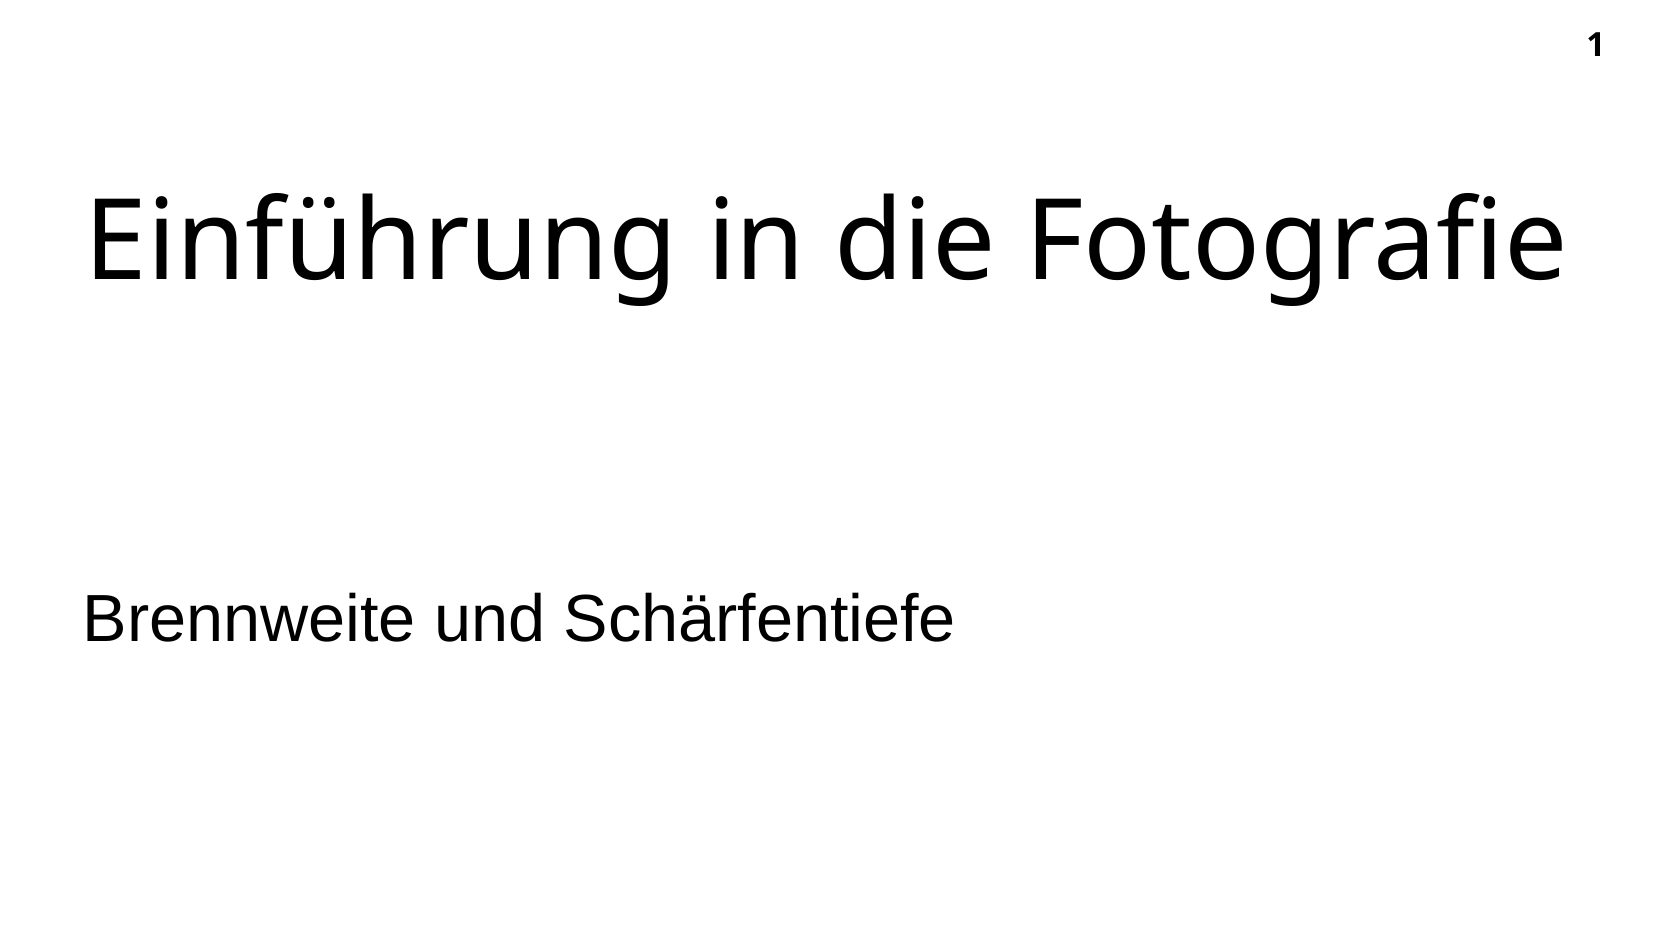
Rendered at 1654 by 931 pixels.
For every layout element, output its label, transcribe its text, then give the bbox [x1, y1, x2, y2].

title Einführung in die Fotografie [82, 37, 1571, 436]
subtitle Brennweite und Schärfentiefe [82, 480, 1571, 758]
